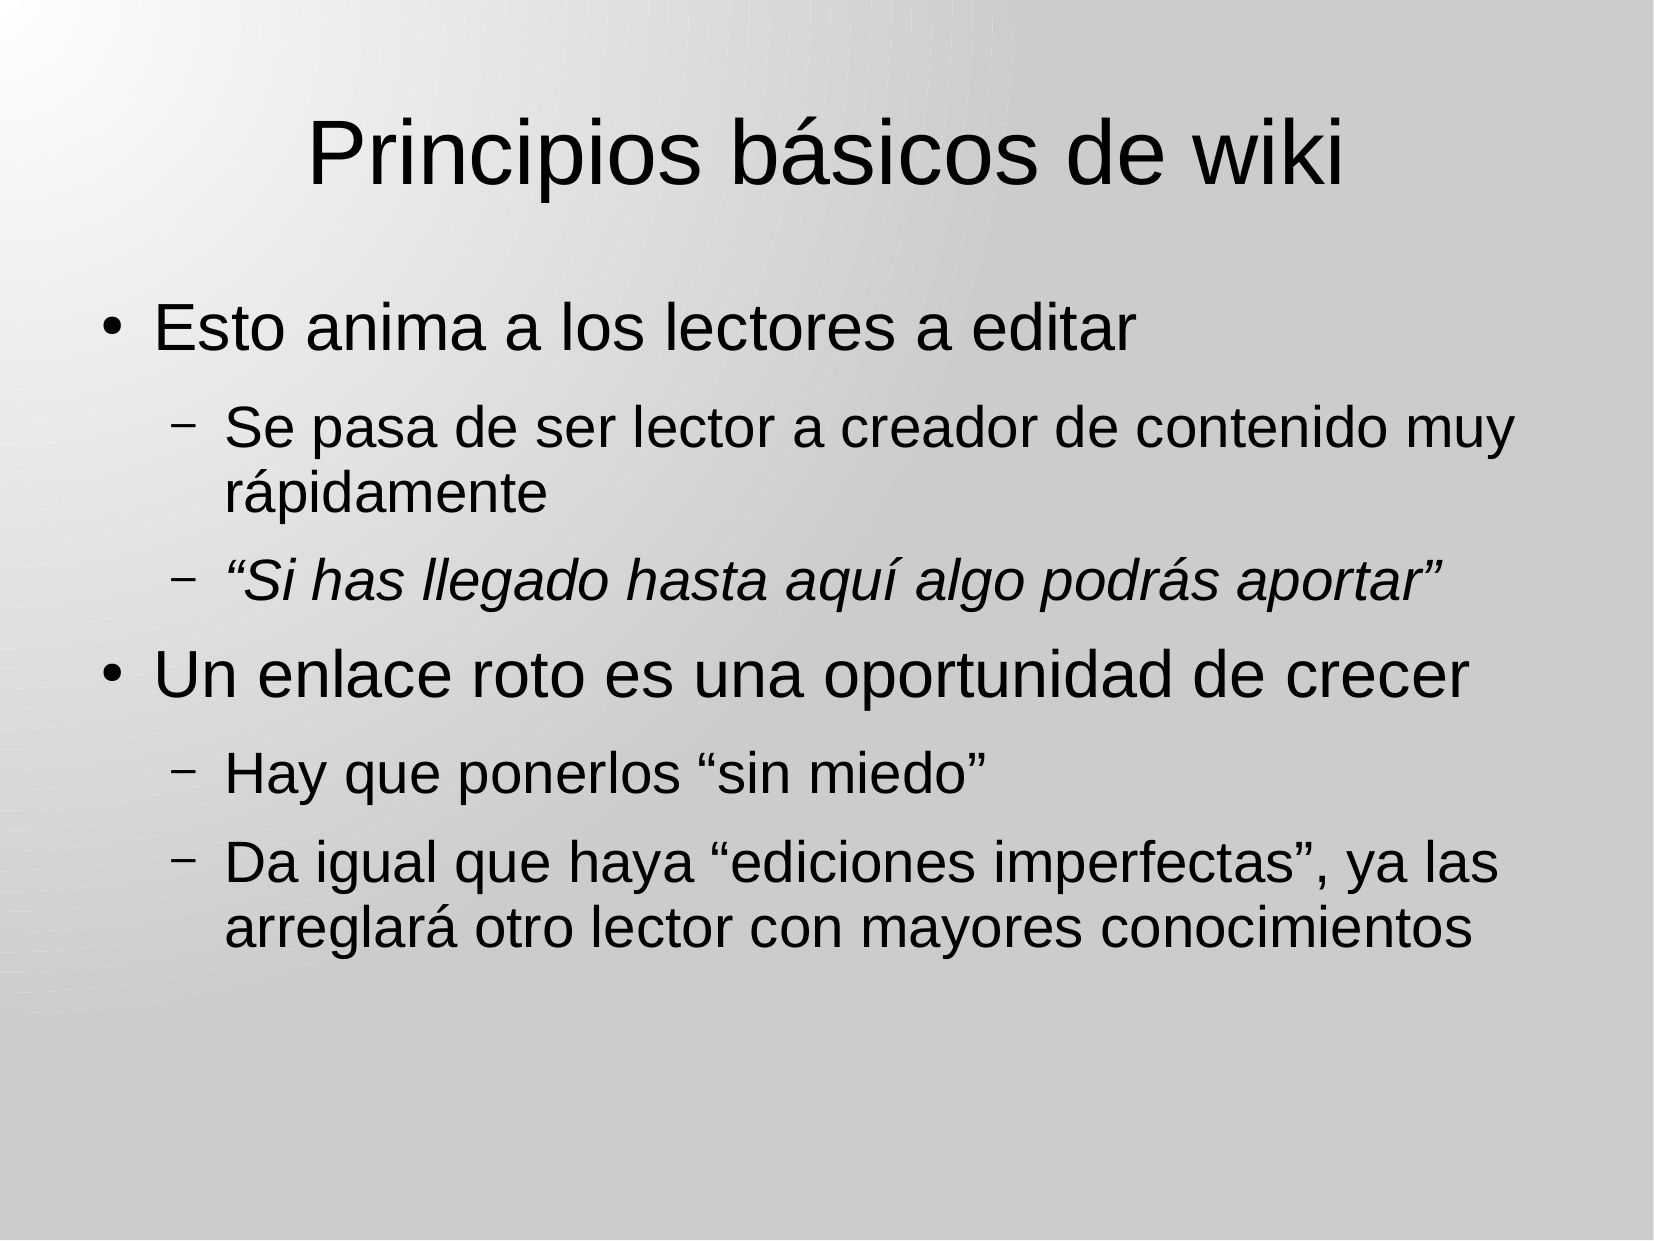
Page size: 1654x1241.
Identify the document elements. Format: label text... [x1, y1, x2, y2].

title Principios básicos de wiki [82, 56, 1571, 250]
list Esto anima a los lectores a editar Se pasa de ser lector a creador de contenido muy rápidamente “Si has llegado hasta aquí algo podrás aportar” Un enlace roto es una oportunidad de crecer Hay que ponerlos “sin miedo” Da igual que haya “ediciones imperfectas”, ya las arreglará otro lector con mayores conocimientos [82, 290, 1538, 1109]
